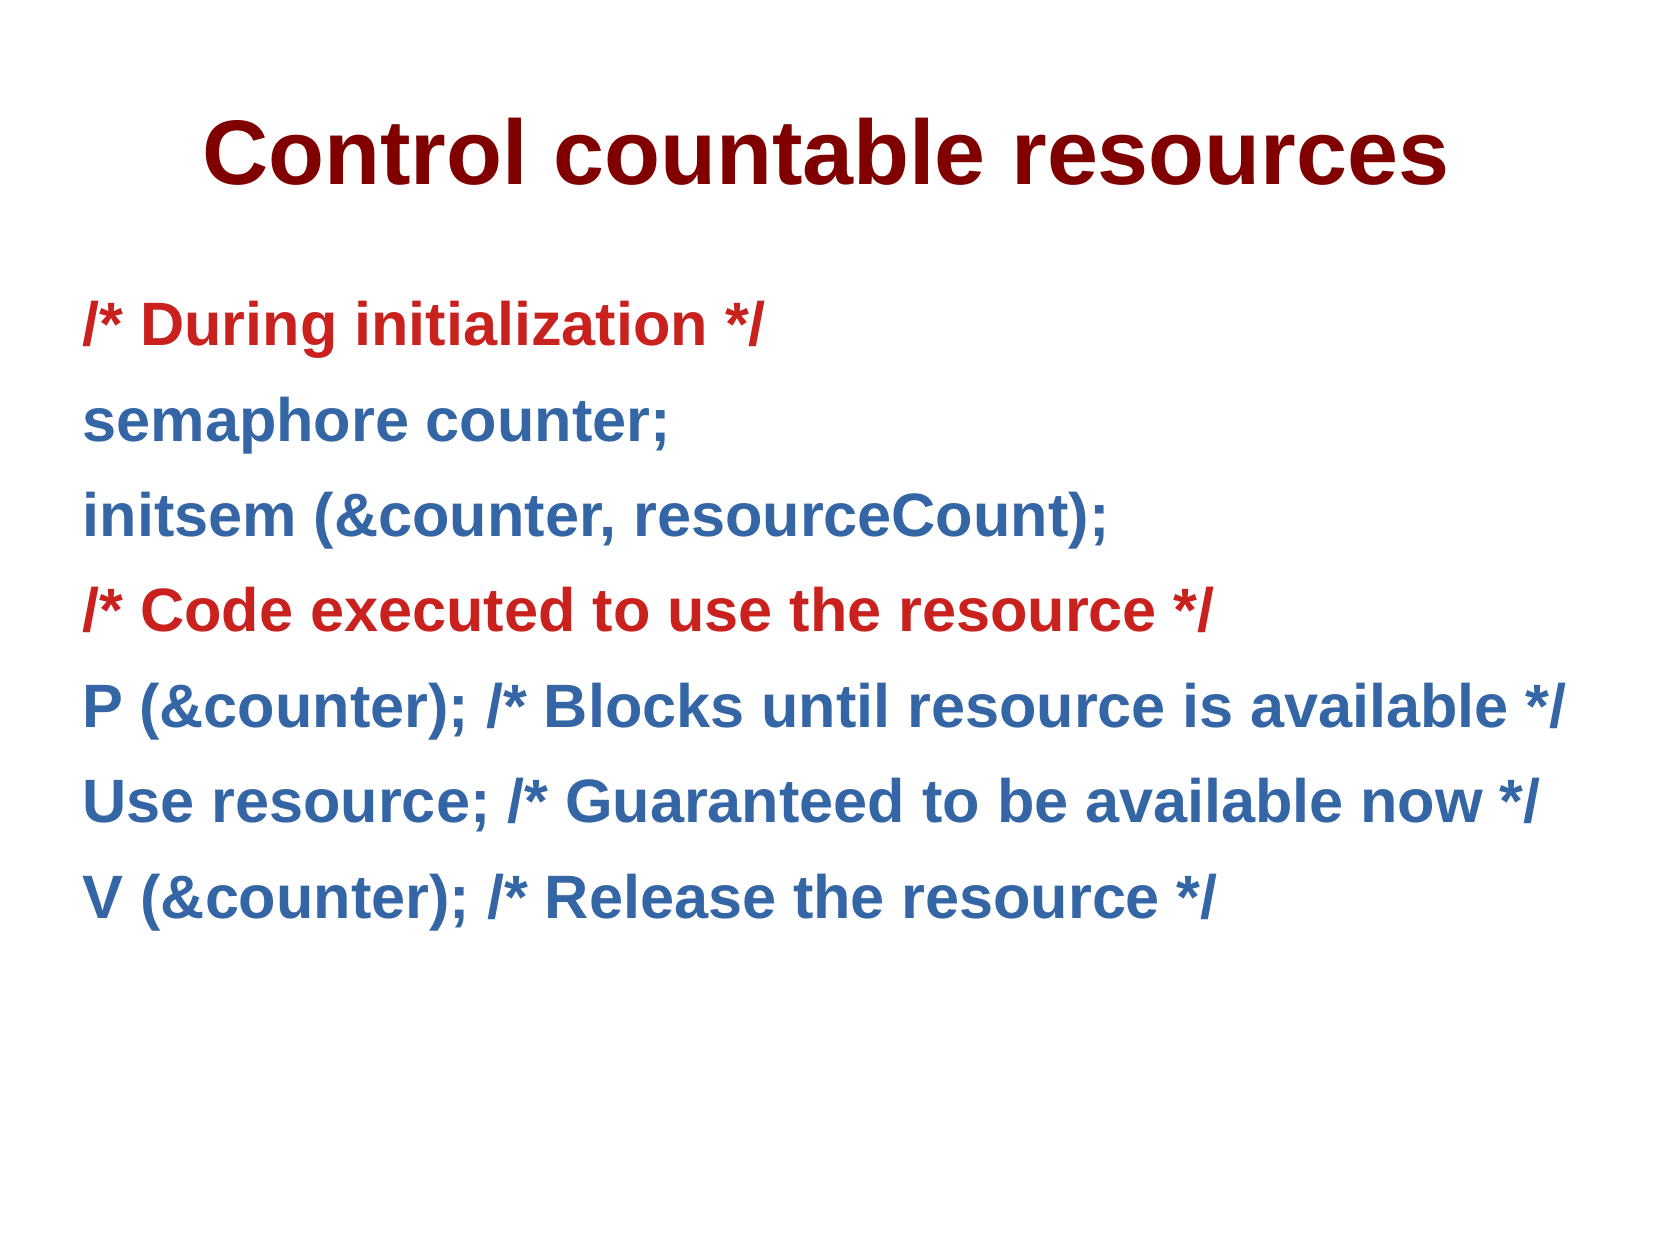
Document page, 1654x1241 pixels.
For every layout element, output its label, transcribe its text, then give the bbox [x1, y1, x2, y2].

list /* During initialization */ semaphore counter; initsem (&counter, resourceCount); /* Code executed to use the resource */ P (&counter); /* Blocks until resource is available */ Use resource; /* Guaranteed to be available now */ V (&counter); /* Release the resource */ [82, 290, 1571, 1010]
title Control countable resources [82, 49, 1571, 257]
